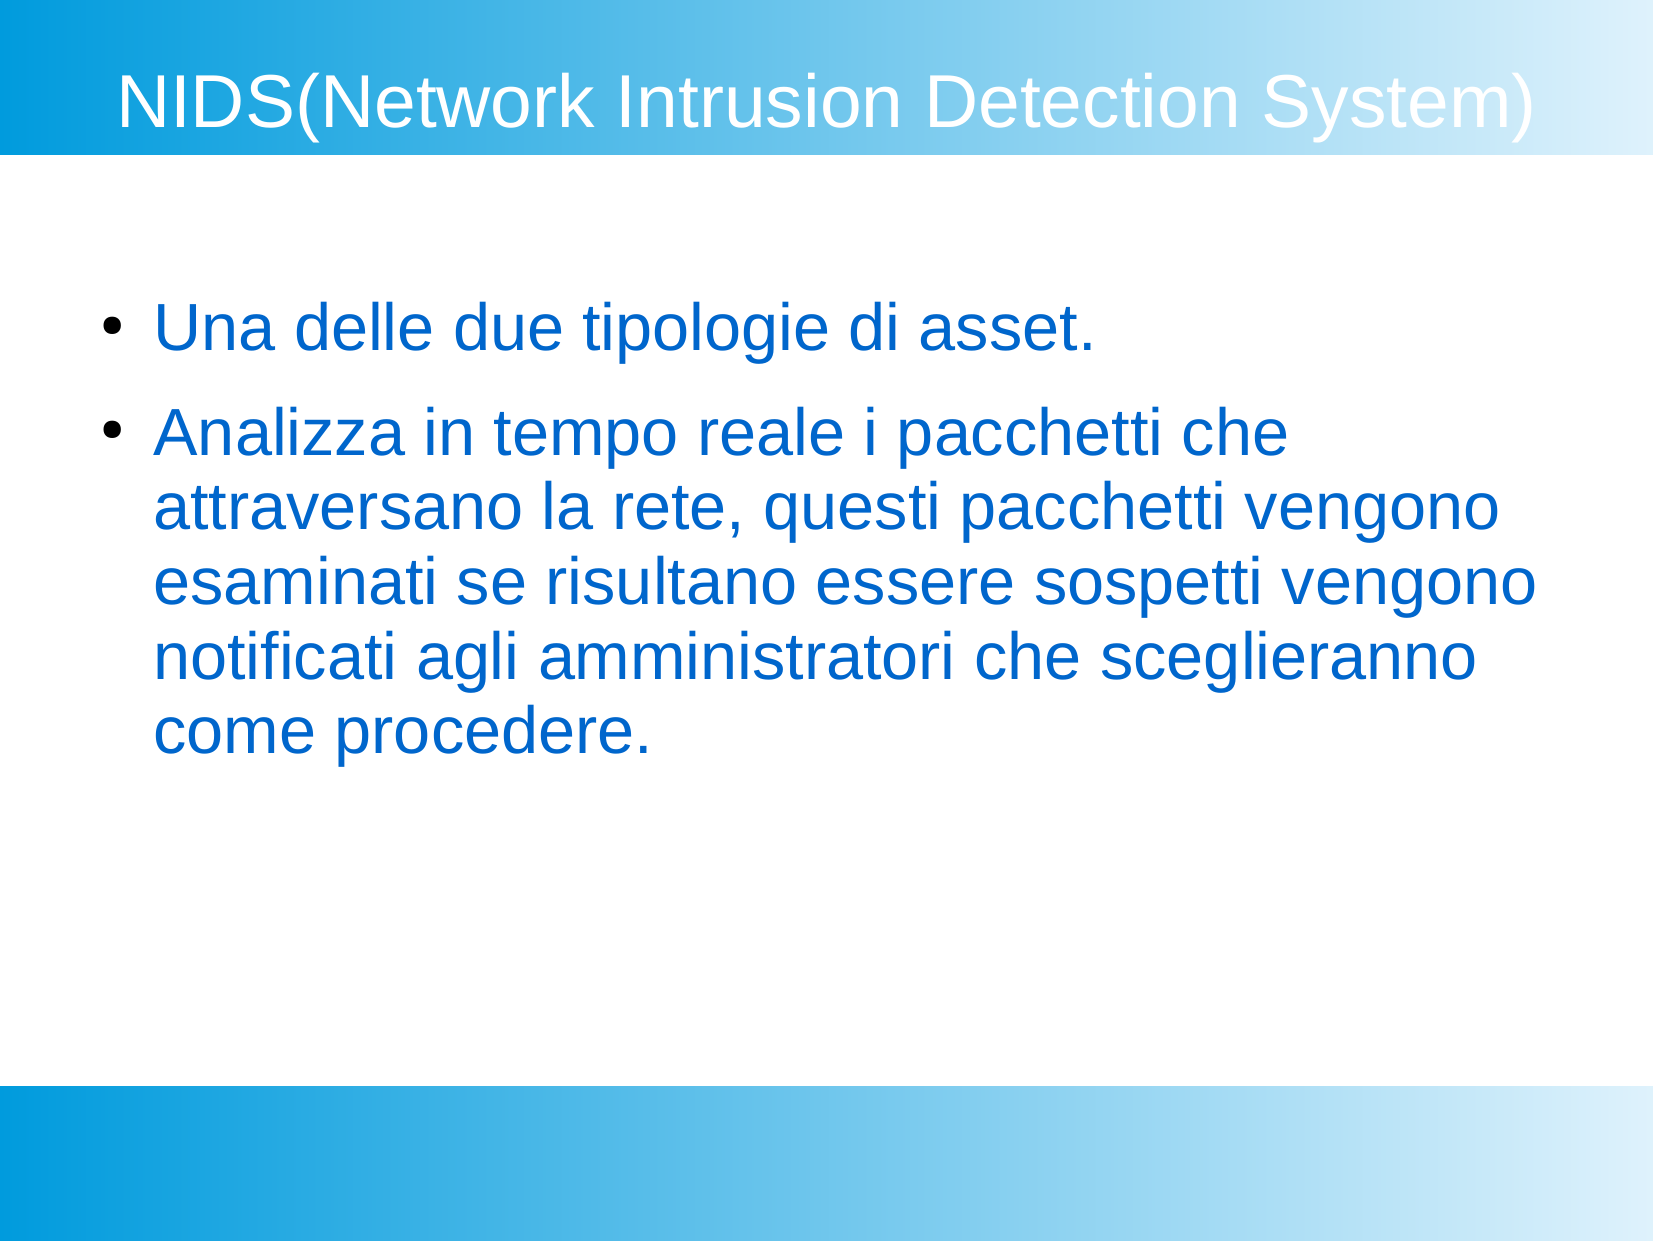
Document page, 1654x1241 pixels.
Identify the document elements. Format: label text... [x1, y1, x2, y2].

title NIDS(Network Intrusion Detection System) [82, 49, 1571, 155]
list Una delle due tipologie di asset. Analizza in tempo reale i pacchetti che attraversano la rete, questi pacchetti vengono esaminati se risultano essere sospetti vengono notificati agli amministratori che sceglieranno come procedere. [82, 290, 1571, 1010]
